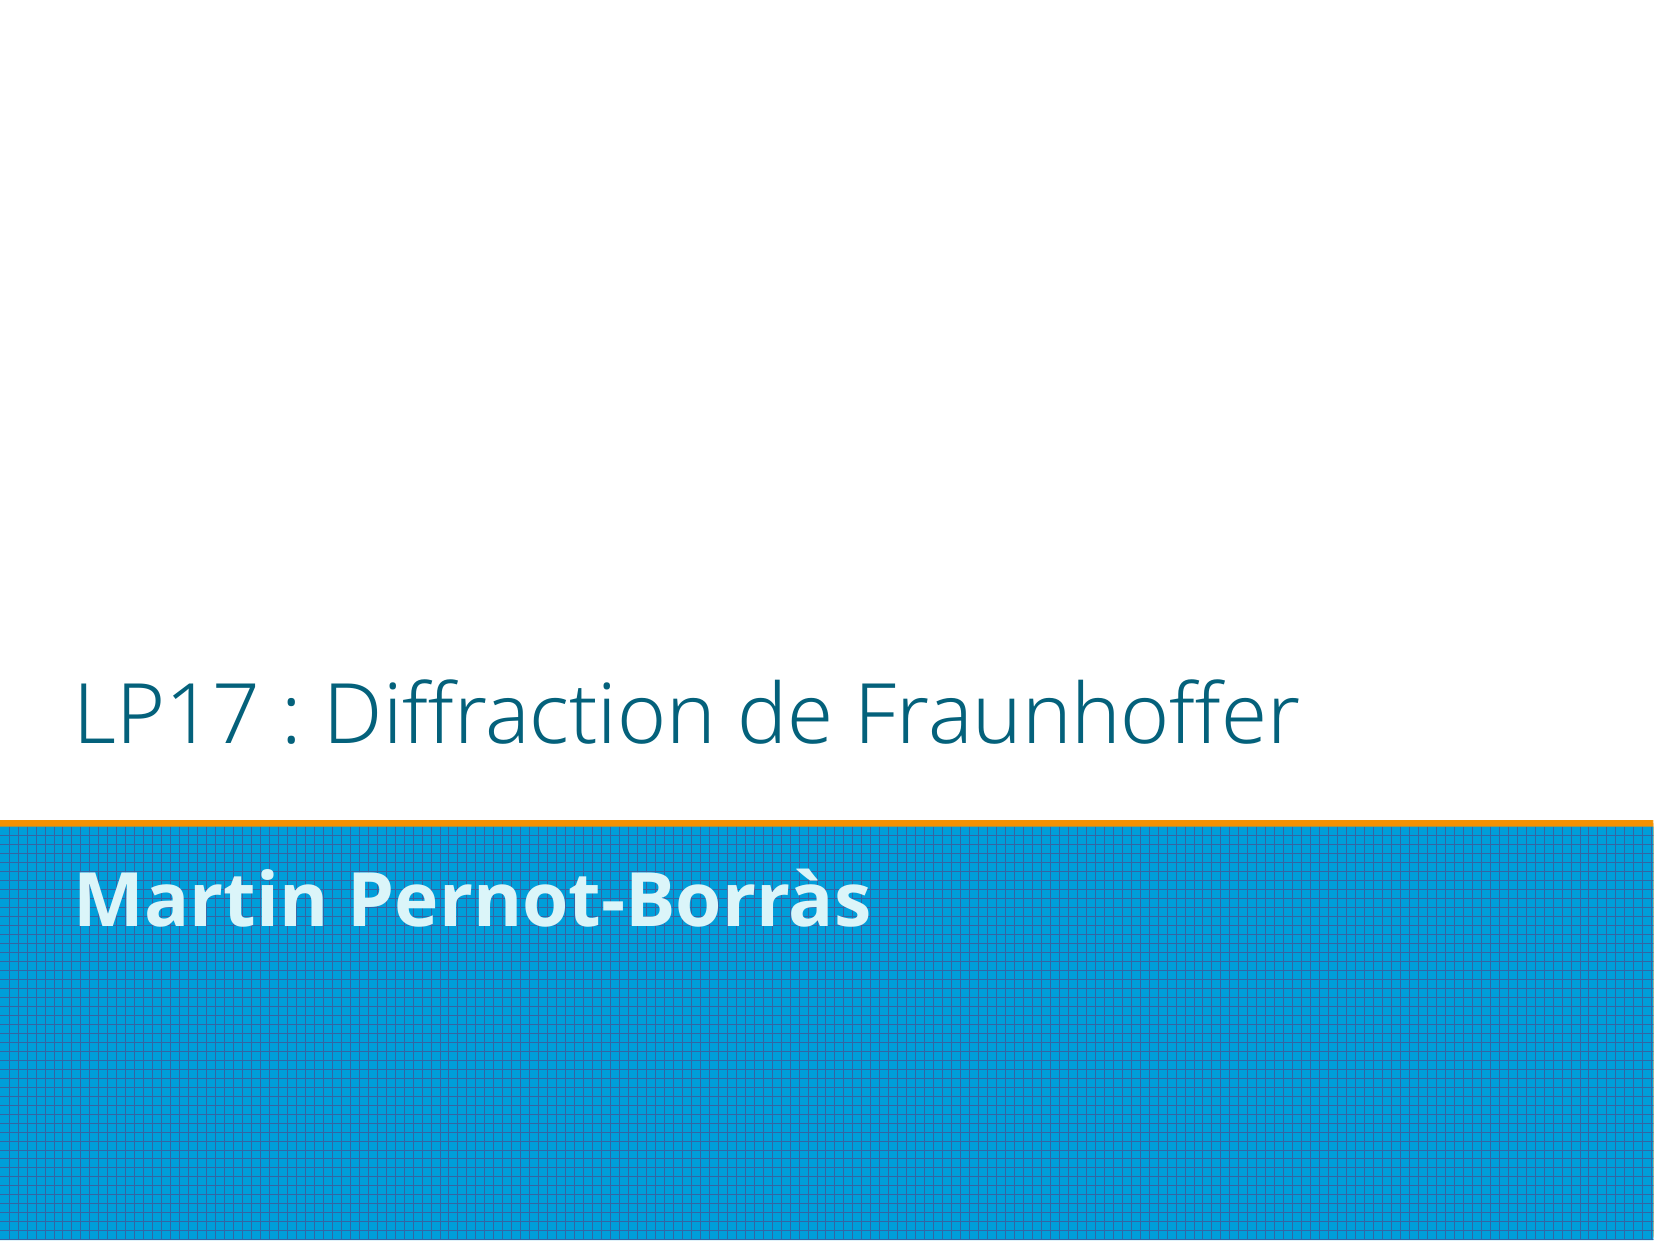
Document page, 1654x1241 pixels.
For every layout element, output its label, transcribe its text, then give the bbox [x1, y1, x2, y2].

subtitle Martin Pernot-Borràs [73, 846, 1551, 1103]
title LP17 : Diffraction de Fraunhoffer [73, 59, 1654, 768]
